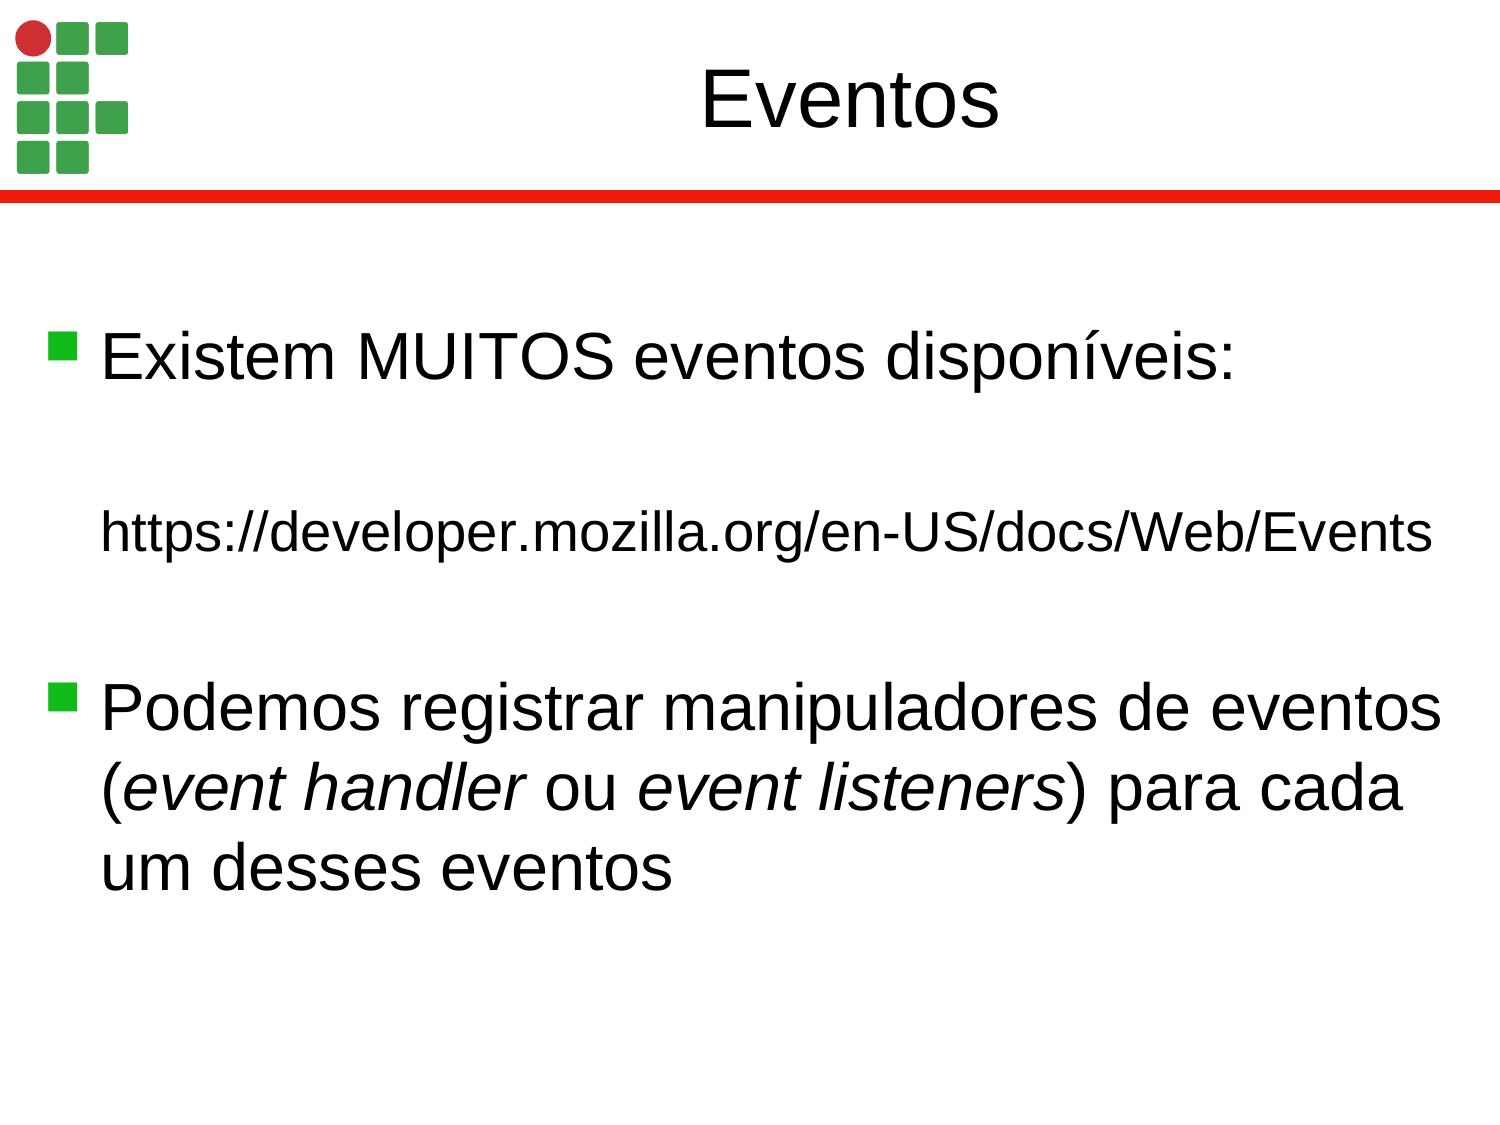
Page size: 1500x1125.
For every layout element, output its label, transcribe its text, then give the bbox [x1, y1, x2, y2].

title Eventos [230, 0, 1471, 202]
list Existem MUITOS eventos disponíveis: https://developer.mozilla.org/en-US/docs/Web/Events Podemos registrar manipuladores de eventos (event handler ou event listeners) para cada um desses eventos [29, 207, 1471, 1087]
picture [14, 16, 130, 178]
